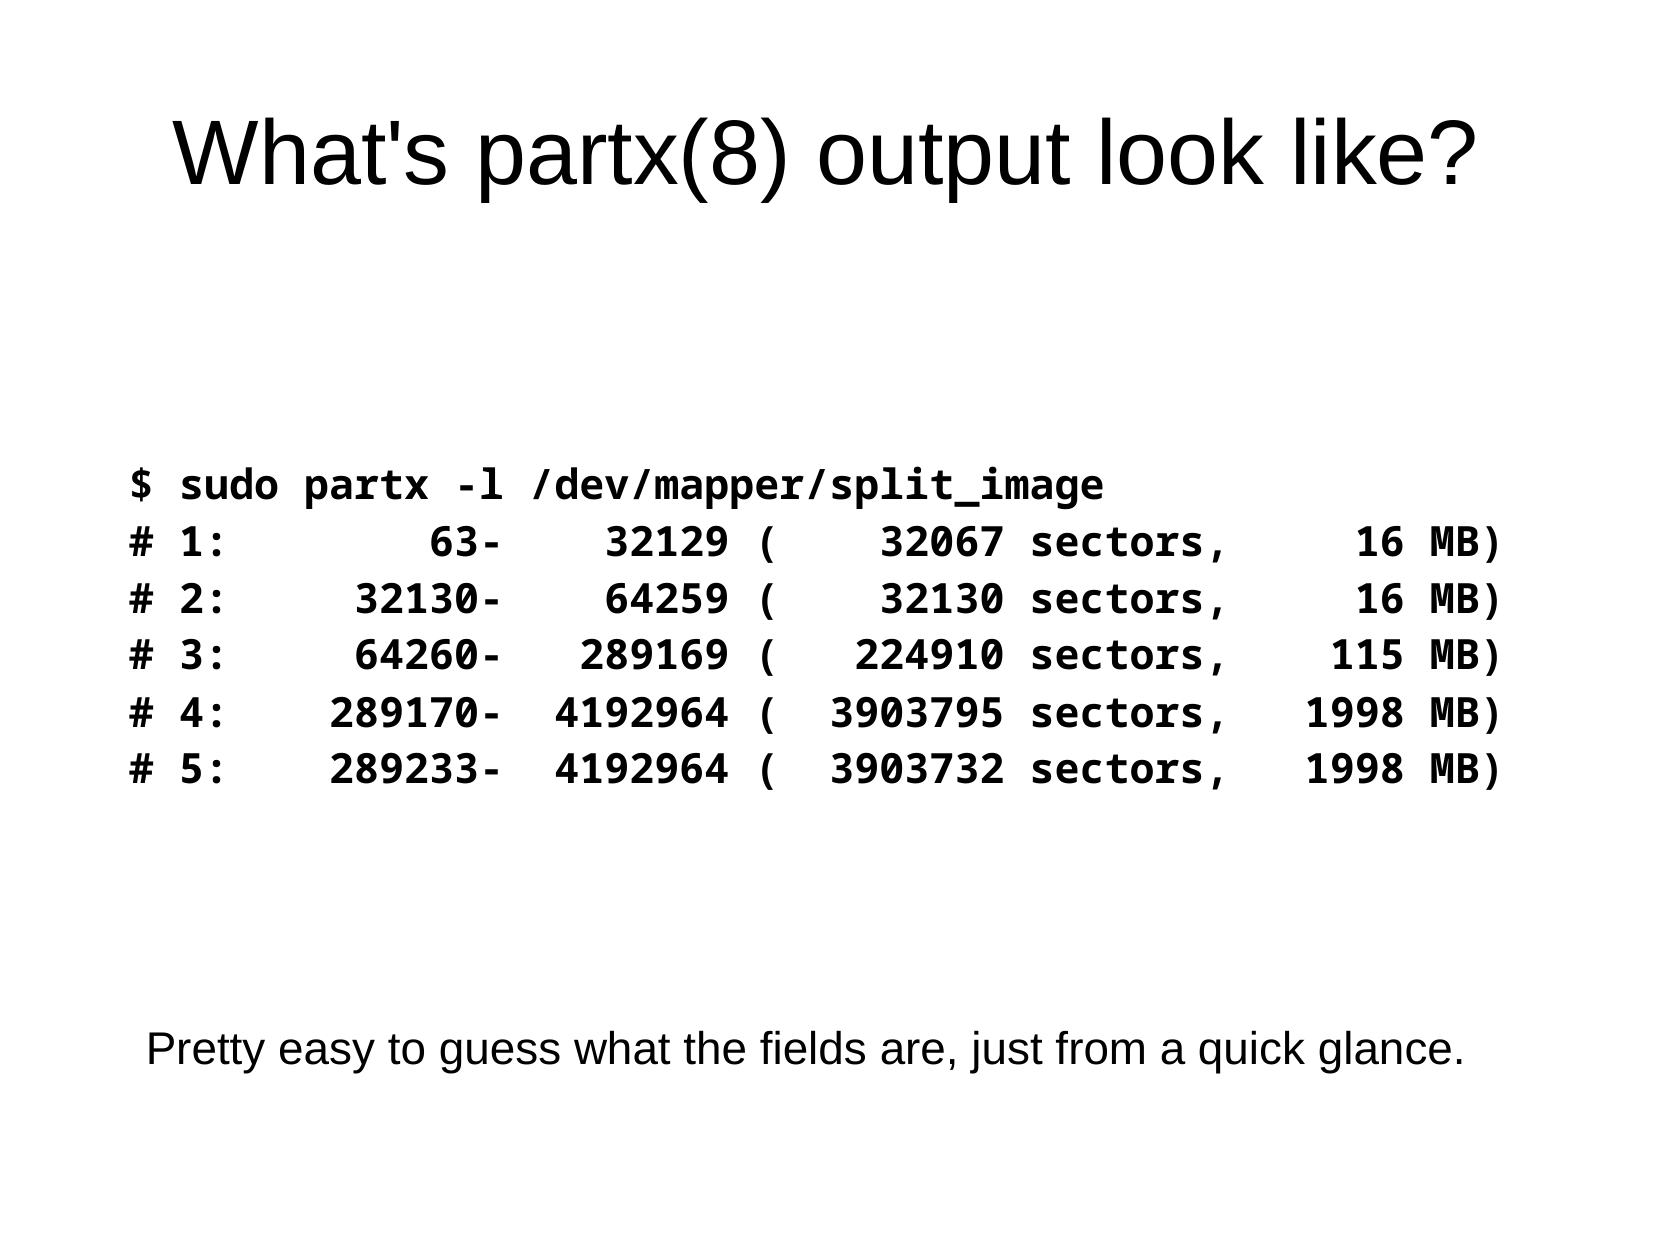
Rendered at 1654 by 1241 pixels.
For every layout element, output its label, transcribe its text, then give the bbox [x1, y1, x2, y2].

text_box $ sudo partx -l /dev/mapper/split_image # 1: 63- 32129 ( 32067 sectors, 16 MB) # 2: 32130- 64259 ( 32130 sectors, 16 MB) # 3: 64260- 289169 ( 224910 sectors, 115 MB) # 4: 289170- 4192964 ( 3903795 sectors, 1998 MB) # 5: 289233- 4192964 ( 3903732 sectors, 1998 MB) [114, 446, 1540, 794]
text_box Pretty easy to guess what the fields are, just from a quick glance. [75, 1015, 1538, 1126]
title What's partx(8) output look like? [82, 49, 1571, 257]
